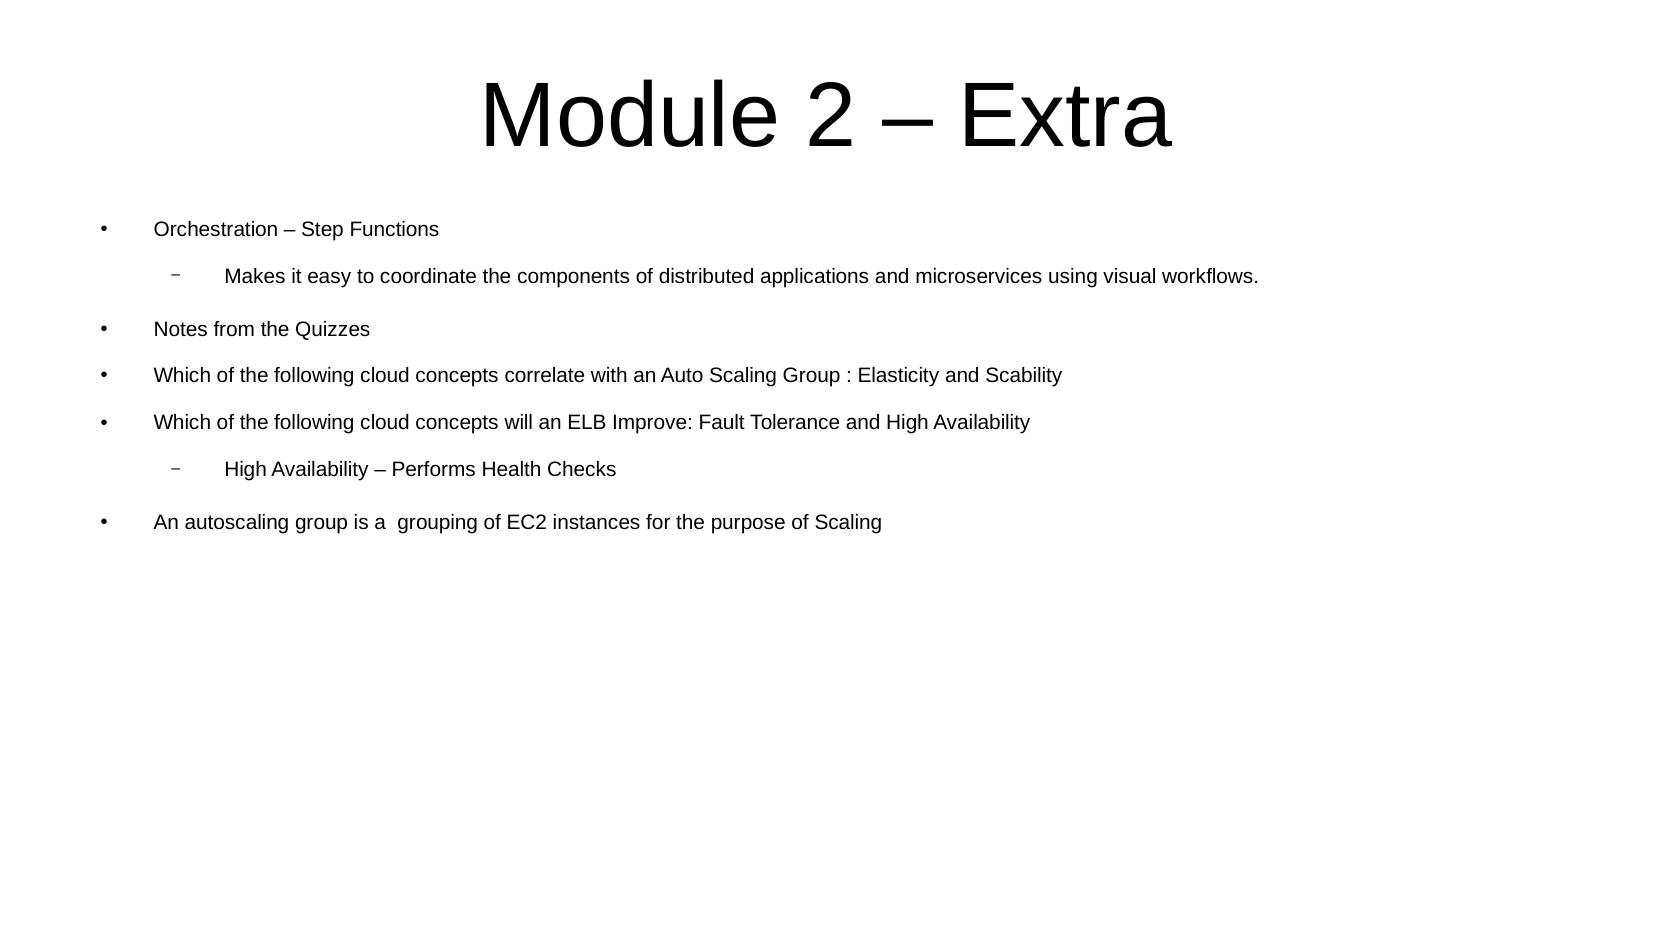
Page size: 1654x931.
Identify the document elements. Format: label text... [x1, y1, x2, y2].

title Module 2 – Extra [82, 37, 1571, 193]
list Orchestration – Step Functions Makes it easy to coordinate the components of distributed applications and microservices using visual workflows. Notes from the Quizzes Which of the following cloud concepts correlate with an Auto Scaling Group : Elasticity and Scability Which of the following cloud concepts will an ELB Improve: Fault Tolerance and High Availability High Availability – Performs Health Checks An autoscaling group is a grouping of EC2 instances for the purpose of Scaling [82, 217, 1636, 916]
